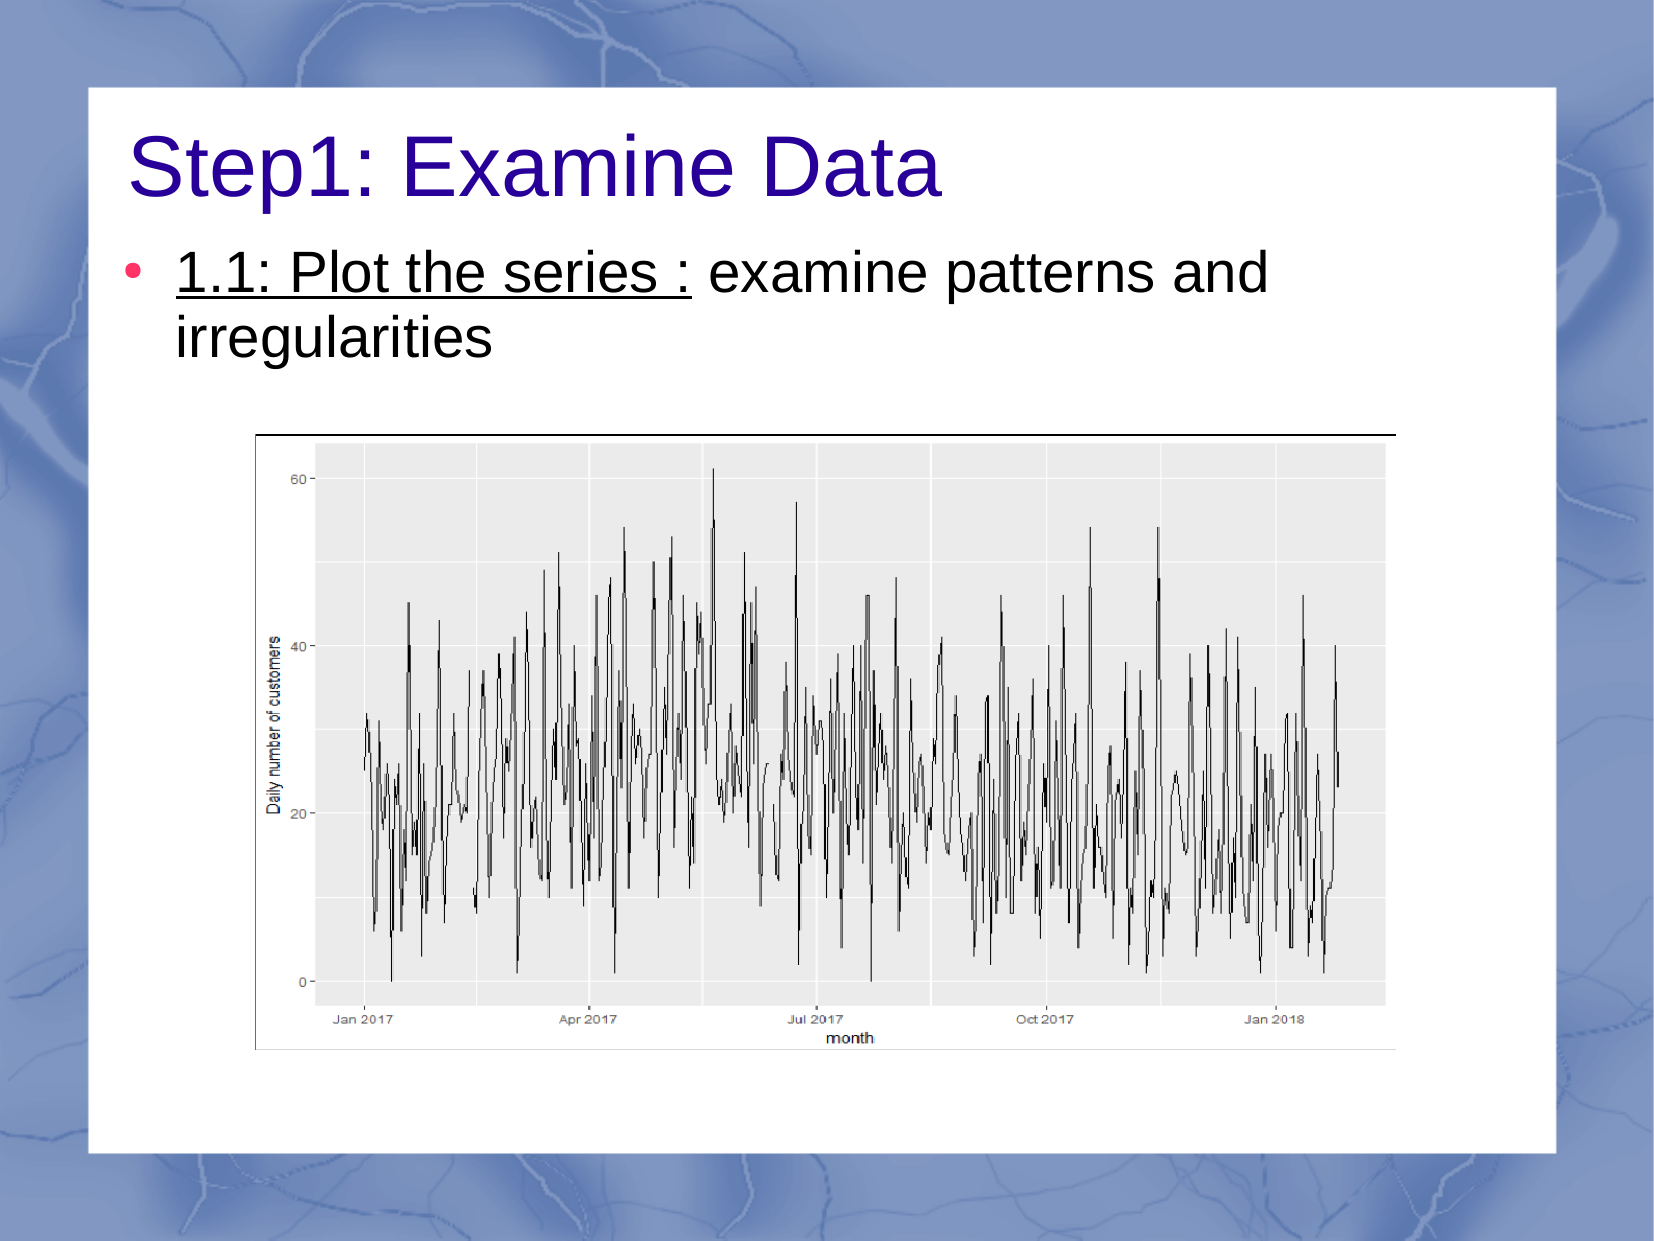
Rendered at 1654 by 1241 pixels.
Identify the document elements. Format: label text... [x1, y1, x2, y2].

picture [0, 0, 1654, 1241]
list 1.1: Plot the series : examine patterns and irregularities [105, 240, 1531, 1141]
title Step1: Examine Data [127, 92, 1546, 241]
